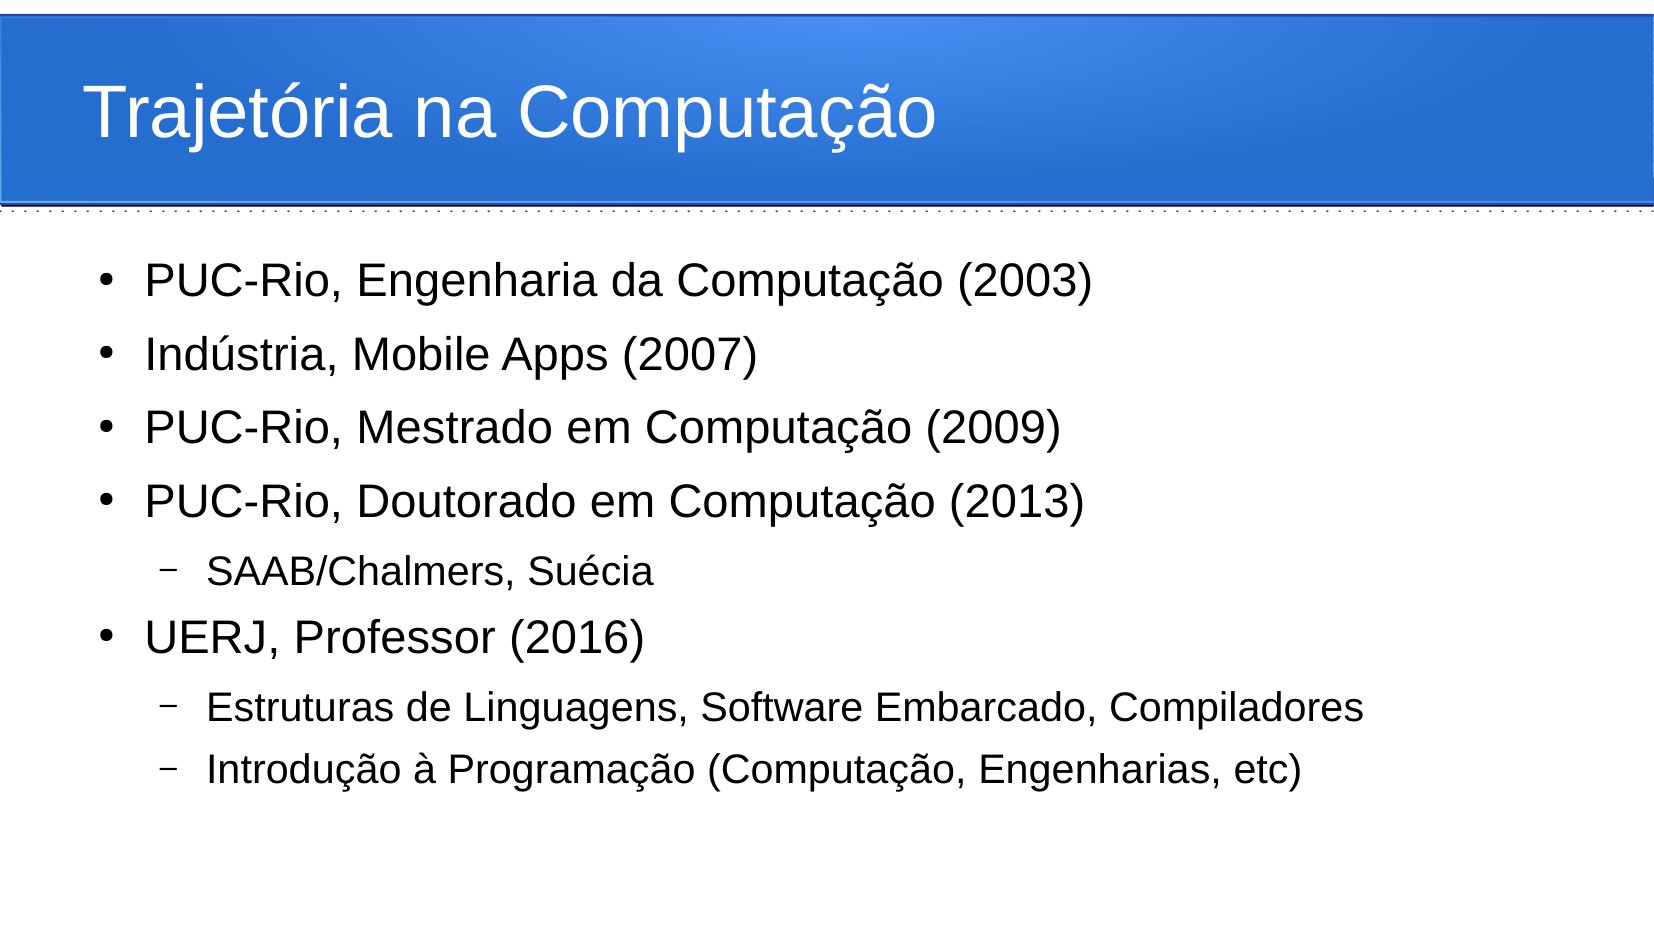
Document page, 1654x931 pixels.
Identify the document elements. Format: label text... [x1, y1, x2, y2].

list PUC-Rio, Engenharia da Computação (2003) Indústria, Mobile Apps (2007) PUC-Rio, Mestrado em Computação (2009) PUC-Rio, Doutorado em Computação (2013) SAAB/Chalmers, Suécia UERJ, Professor (2016) Estruturas de Linguagens, Software Embarcado, Compiladores Introdução à Programação (Computação, Engenharias, etc) [82, 253, 1571, 794]
picture [0, 206, 1654, 212]
title Trajetória na Computação [82, 35, 1583, 189]
